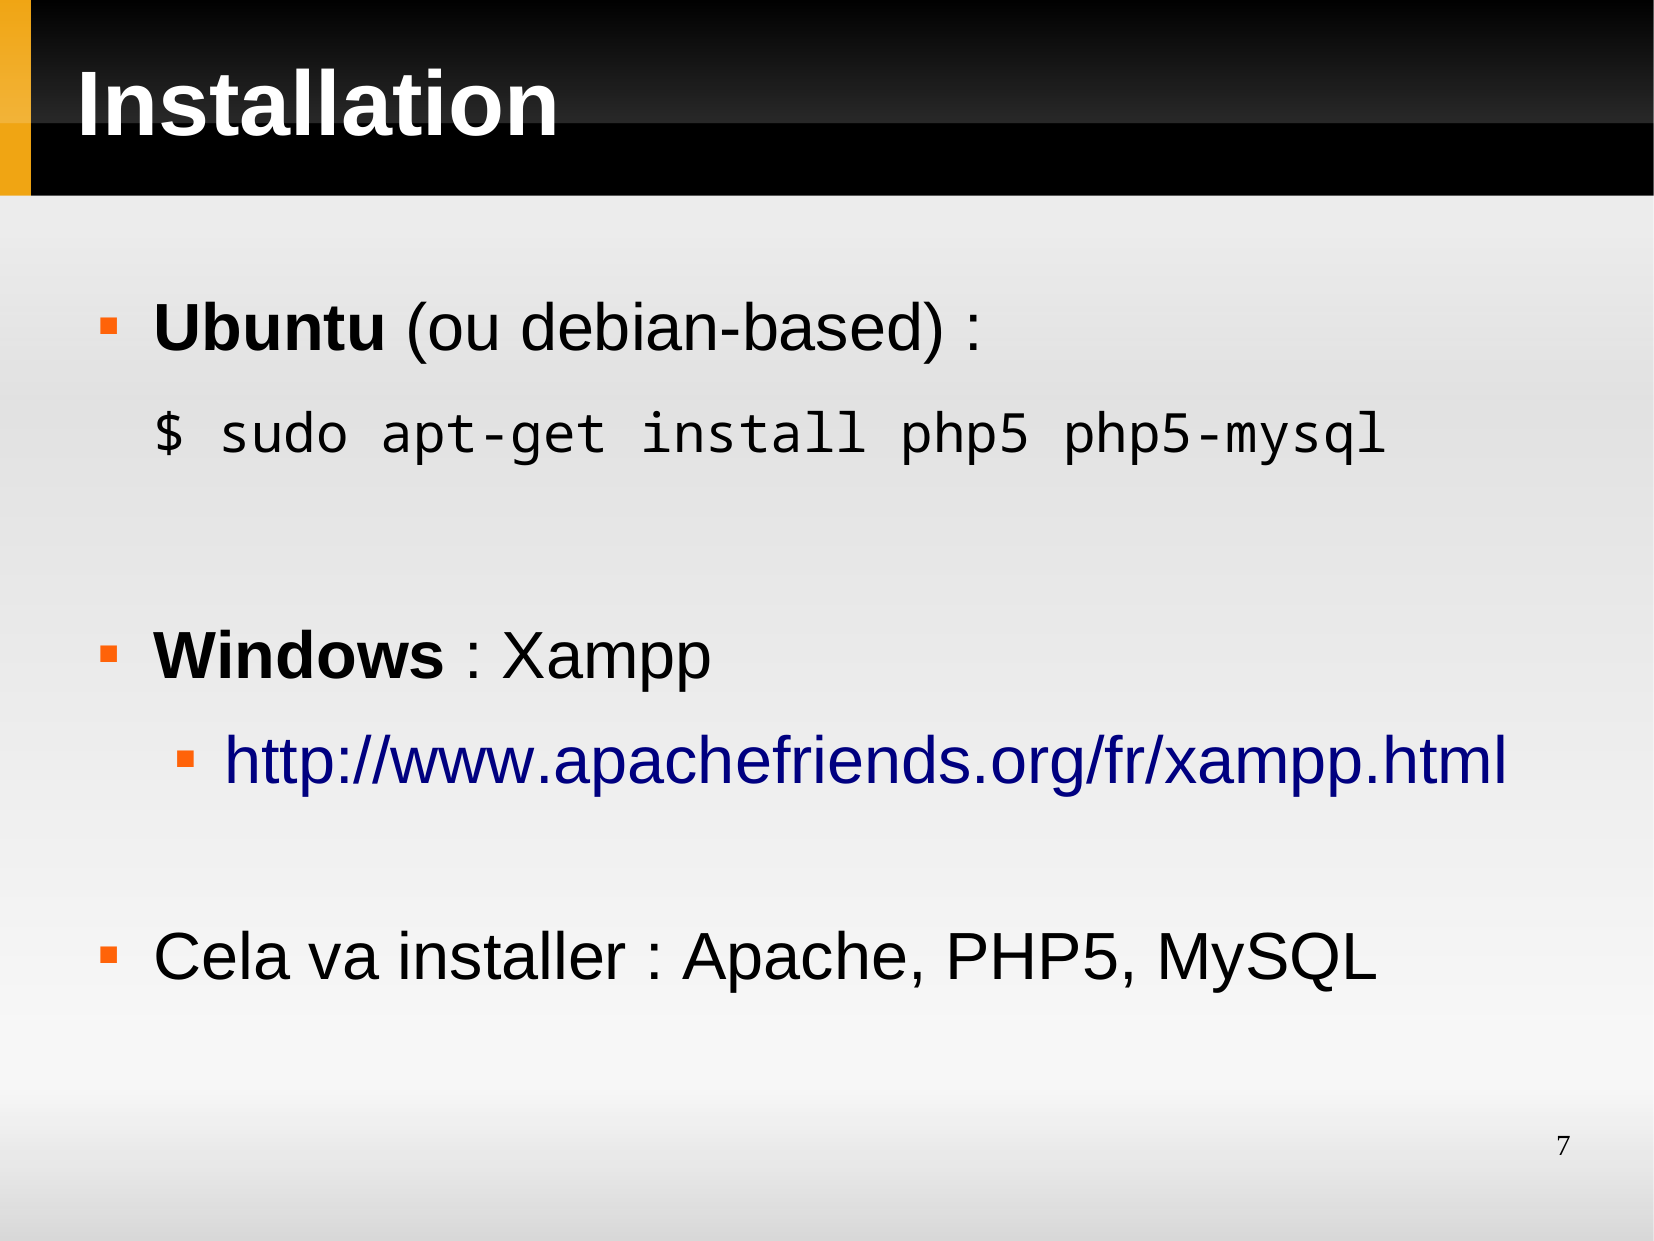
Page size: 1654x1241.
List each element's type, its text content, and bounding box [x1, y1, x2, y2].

list Ubuntu (ou debian-based) : $ sudo apt-get install php5 php5-mysql Windows : Xampp http://www.apachefriends.org/fr/xampp.html Cela va installer : Apache, PHP5, MySQL [82, 290, 1571, 1094]
title Installation [76, 7, 1565, 200]
picture [0, 0, 1654, 1241]
